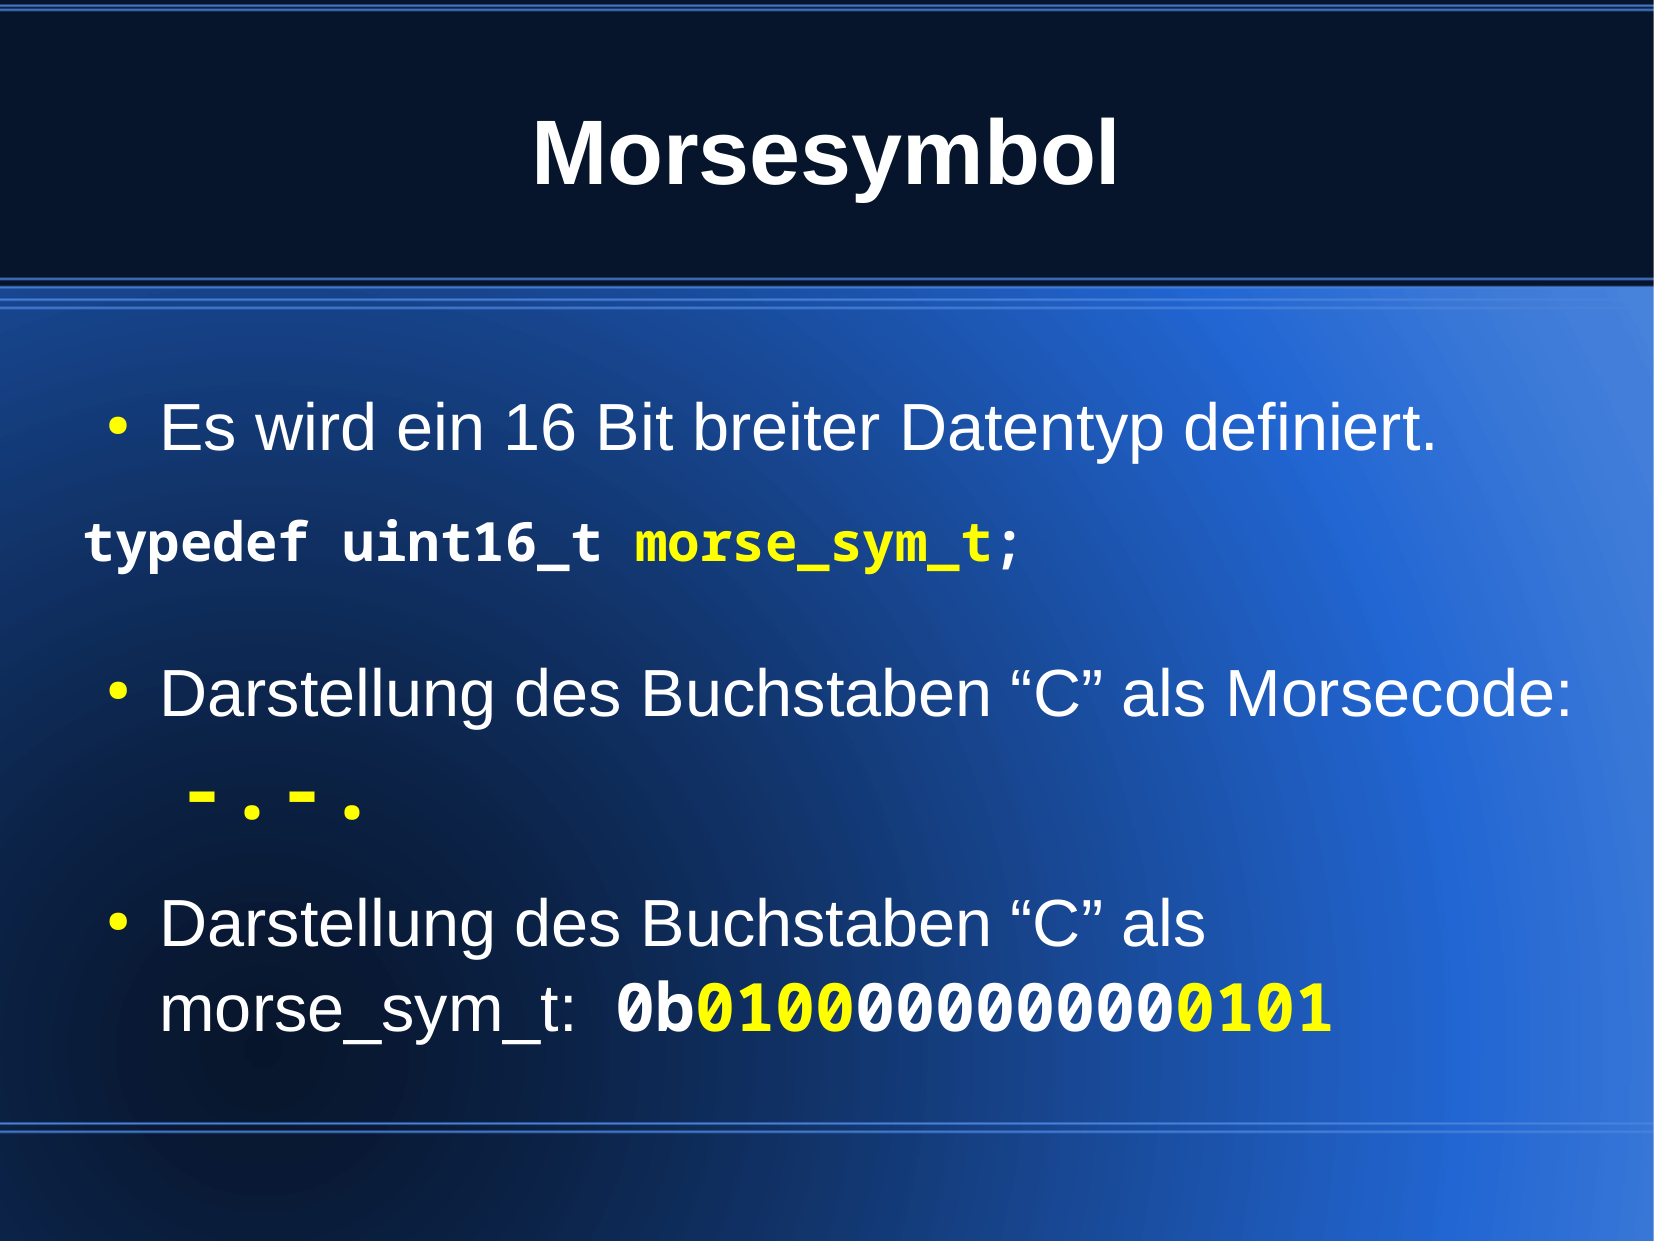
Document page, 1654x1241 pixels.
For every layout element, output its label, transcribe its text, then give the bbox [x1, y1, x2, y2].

list Darstellung des Buchstaben “C” als Morsecode: -.-. [88, 655, 1577, 830]
list Darstellung des Buchstaben “C” als morse_sym_t: 0b0100000000000101 [88, 885, 1577, 1042]
title Morsesymbol [82, 49, 1571, 257]
picture [0, 0, 1654, 1241]
list typedef uint16_t morse_sym_t; [82, 532, 1571, 659]
list Es wird ein 16 Bit breiter Datentyp definiert. [88, 389, 1577, 497]
